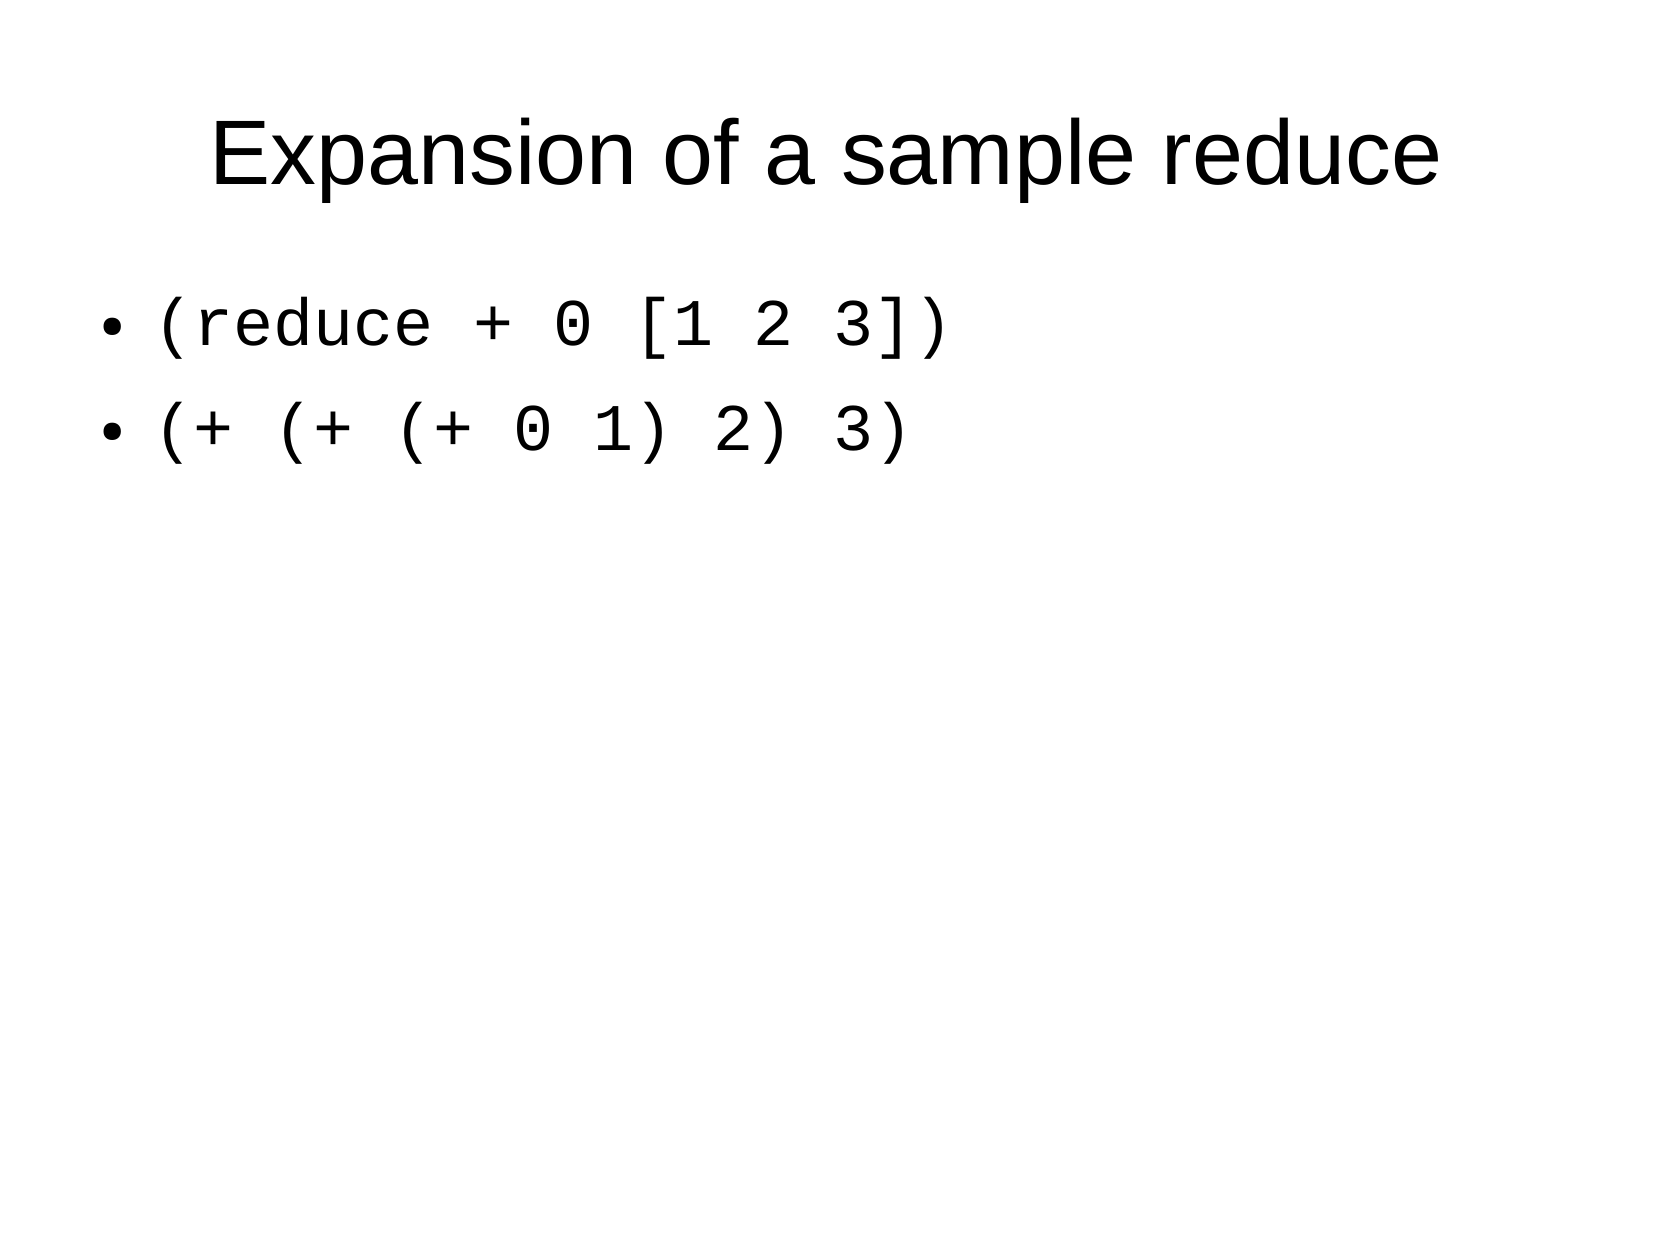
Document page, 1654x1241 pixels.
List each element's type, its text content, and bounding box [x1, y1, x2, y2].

list (reduce + 0 [1 2 3]) (+ (+ (+ 0 1) 2) 3) [82, 290, 1571, 1109]
title Expansion of a sample reduce [82, 49, 1571, 257]
